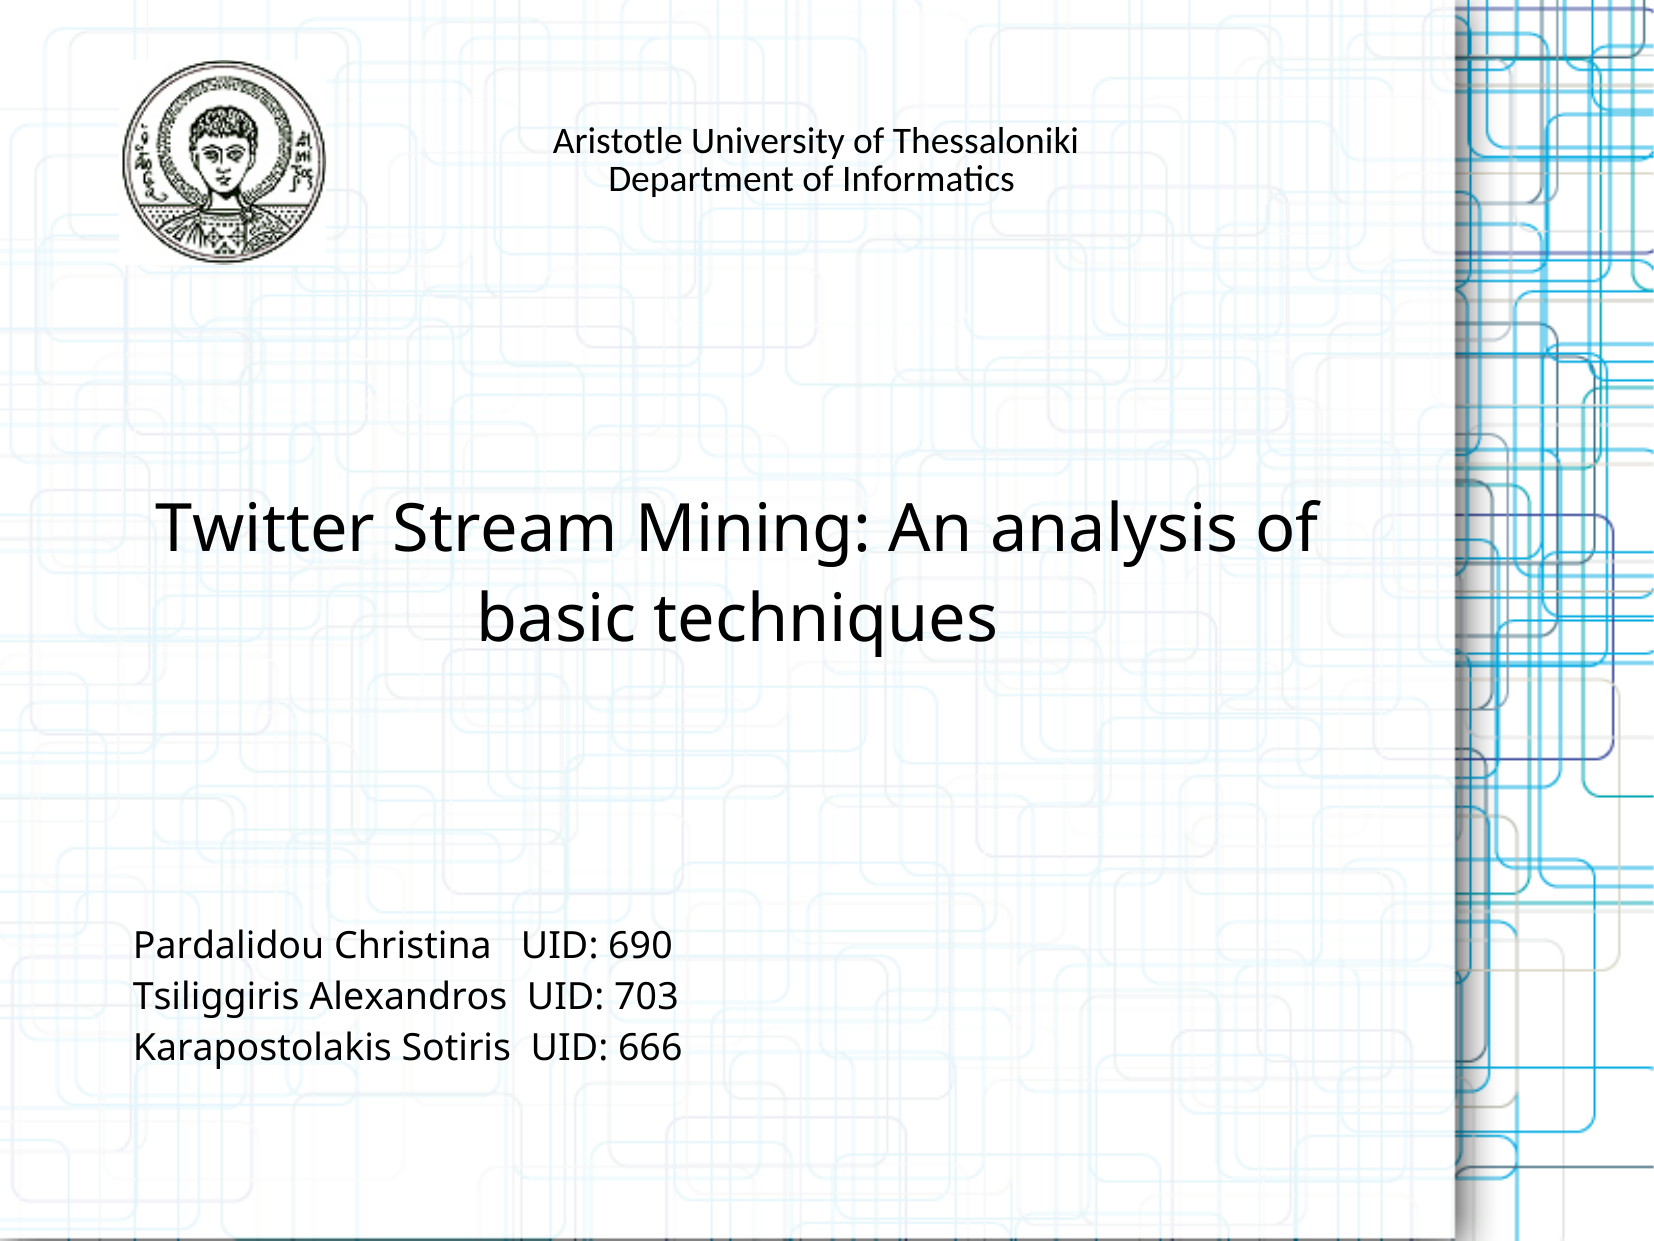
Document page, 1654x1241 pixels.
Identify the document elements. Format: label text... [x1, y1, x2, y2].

picture [0, 0, 1654, 1241]
text_box Pardalidou Christina UID: 690 Tsiliggiris Alexandros UID: 703 Karapostolakis Sotiris UID: 666 [118, 910, 1359, 1077]
text_box Twitter Stream Mining: An analysis of basic techniques [88, 472, 1388, 666]
text_box Aristotle University of Thessaloniki Department of Informatics [413, 118, 1211, 317]
